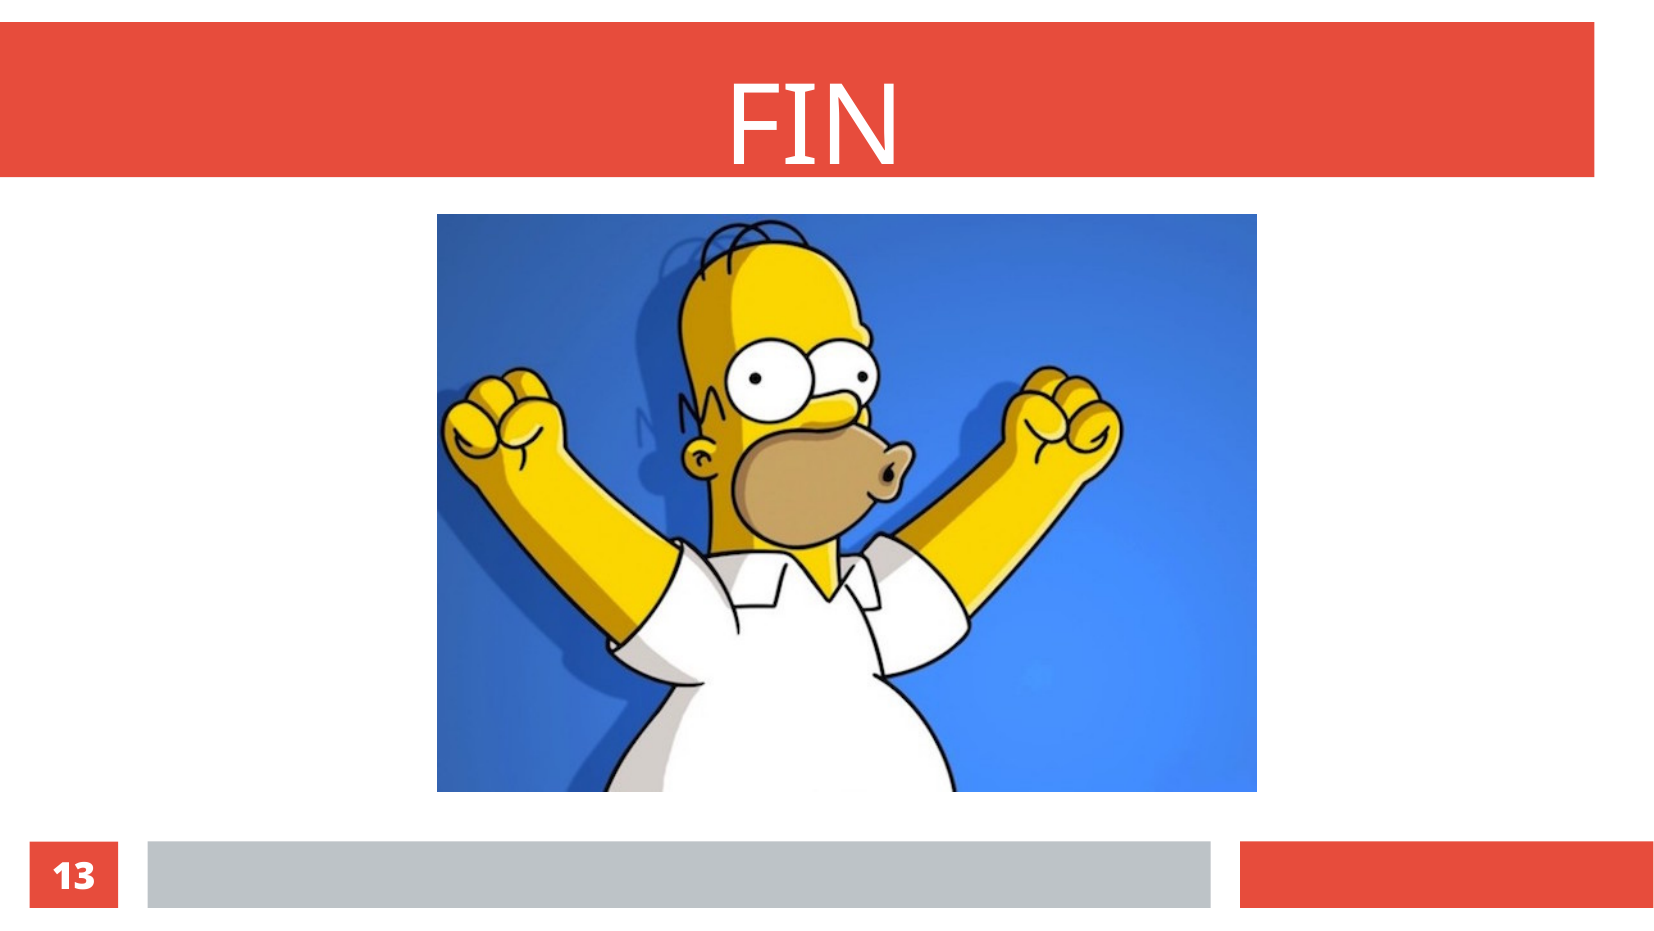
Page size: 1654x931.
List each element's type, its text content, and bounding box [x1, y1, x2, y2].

picture [437, 214, 1257, 792]
title FIN [59, 44, 1595, 156]
